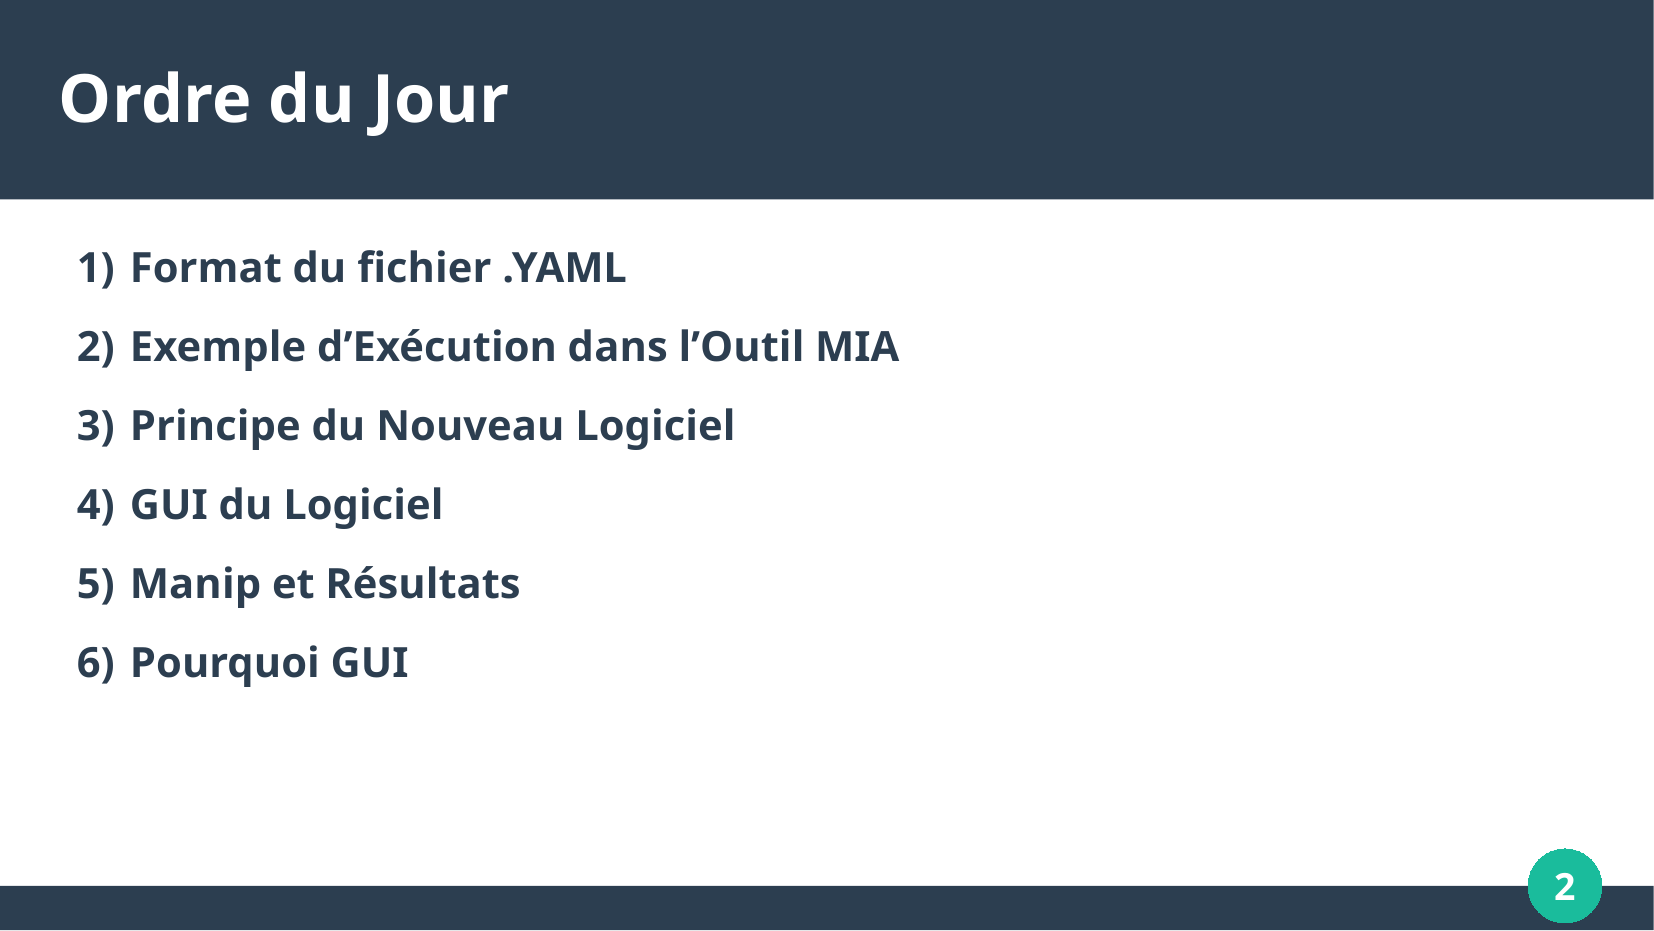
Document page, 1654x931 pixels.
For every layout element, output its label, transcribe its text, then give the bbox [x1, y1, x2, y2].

title Ordre du Jour [59, 37, 1595, 156]
list Format du fichier .YAML Exemple d’Exécution dans l’Outil MIA Principe du Nouveau Logiciel GUI du Logiciel Manip et Résultats Pourquoi GUI [59, 237, 1595, 858]
